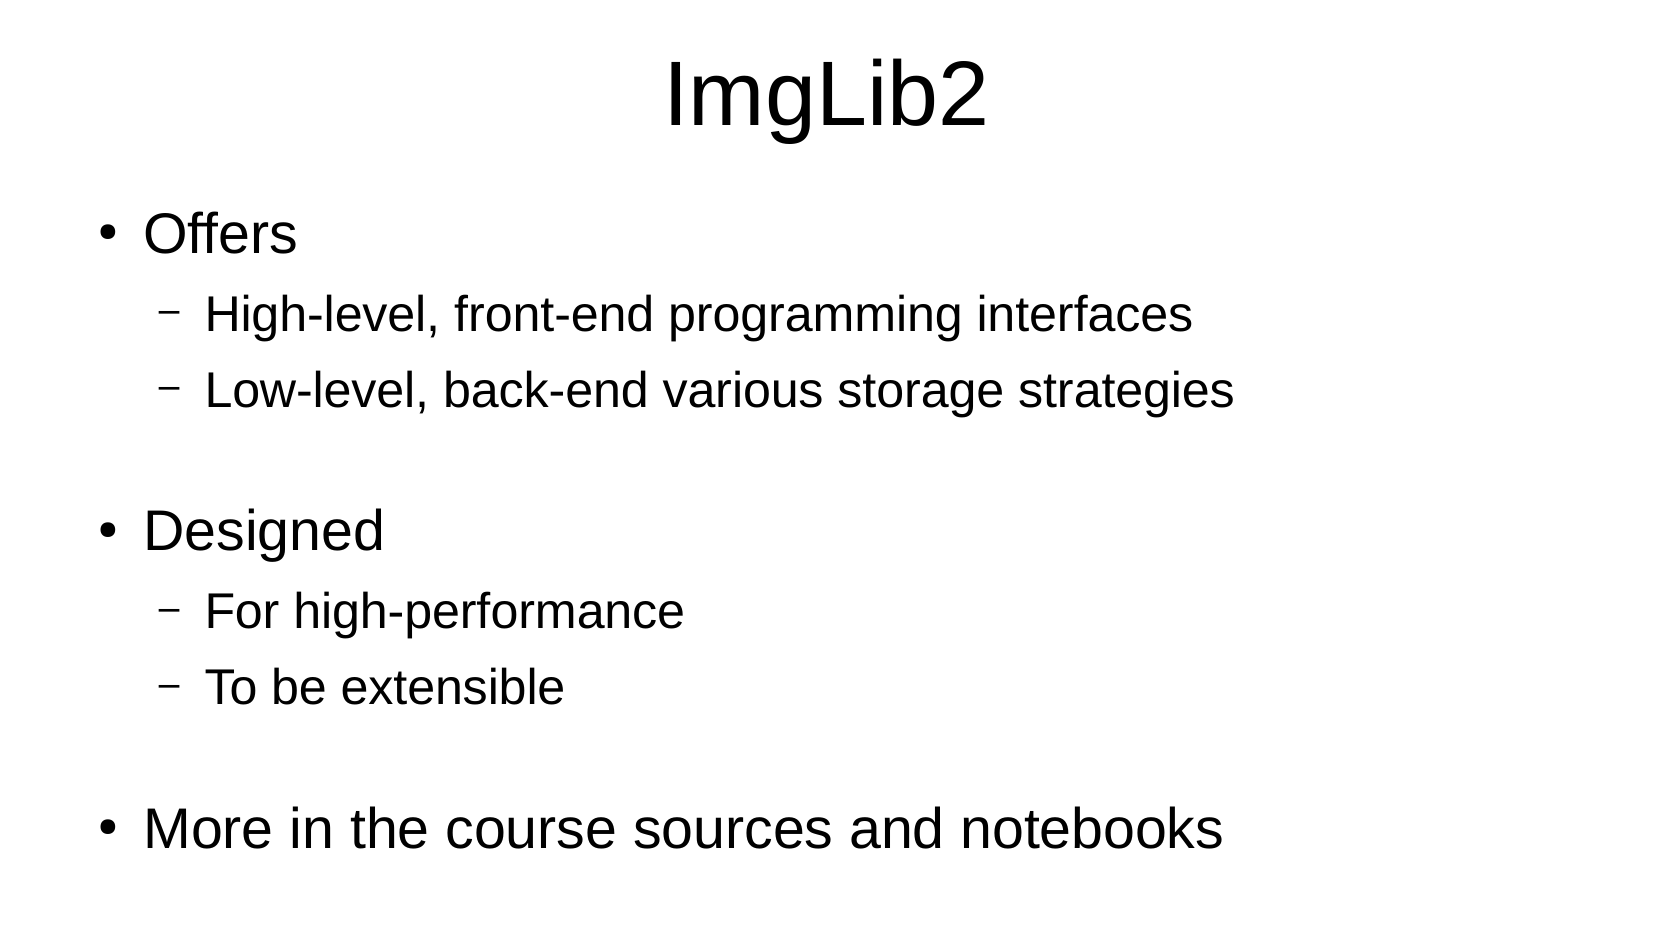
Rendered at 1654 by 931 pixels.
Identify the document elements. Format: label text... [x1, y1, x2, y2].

list Offers High-level, front-end programming interfaces Low-level, back-end various storage strategies Designed For high-performance To be extensible More in the course sources and notebooks [82, 201, 1571, 869]
title ImgLib2 [82, 37, 1571, 151]
